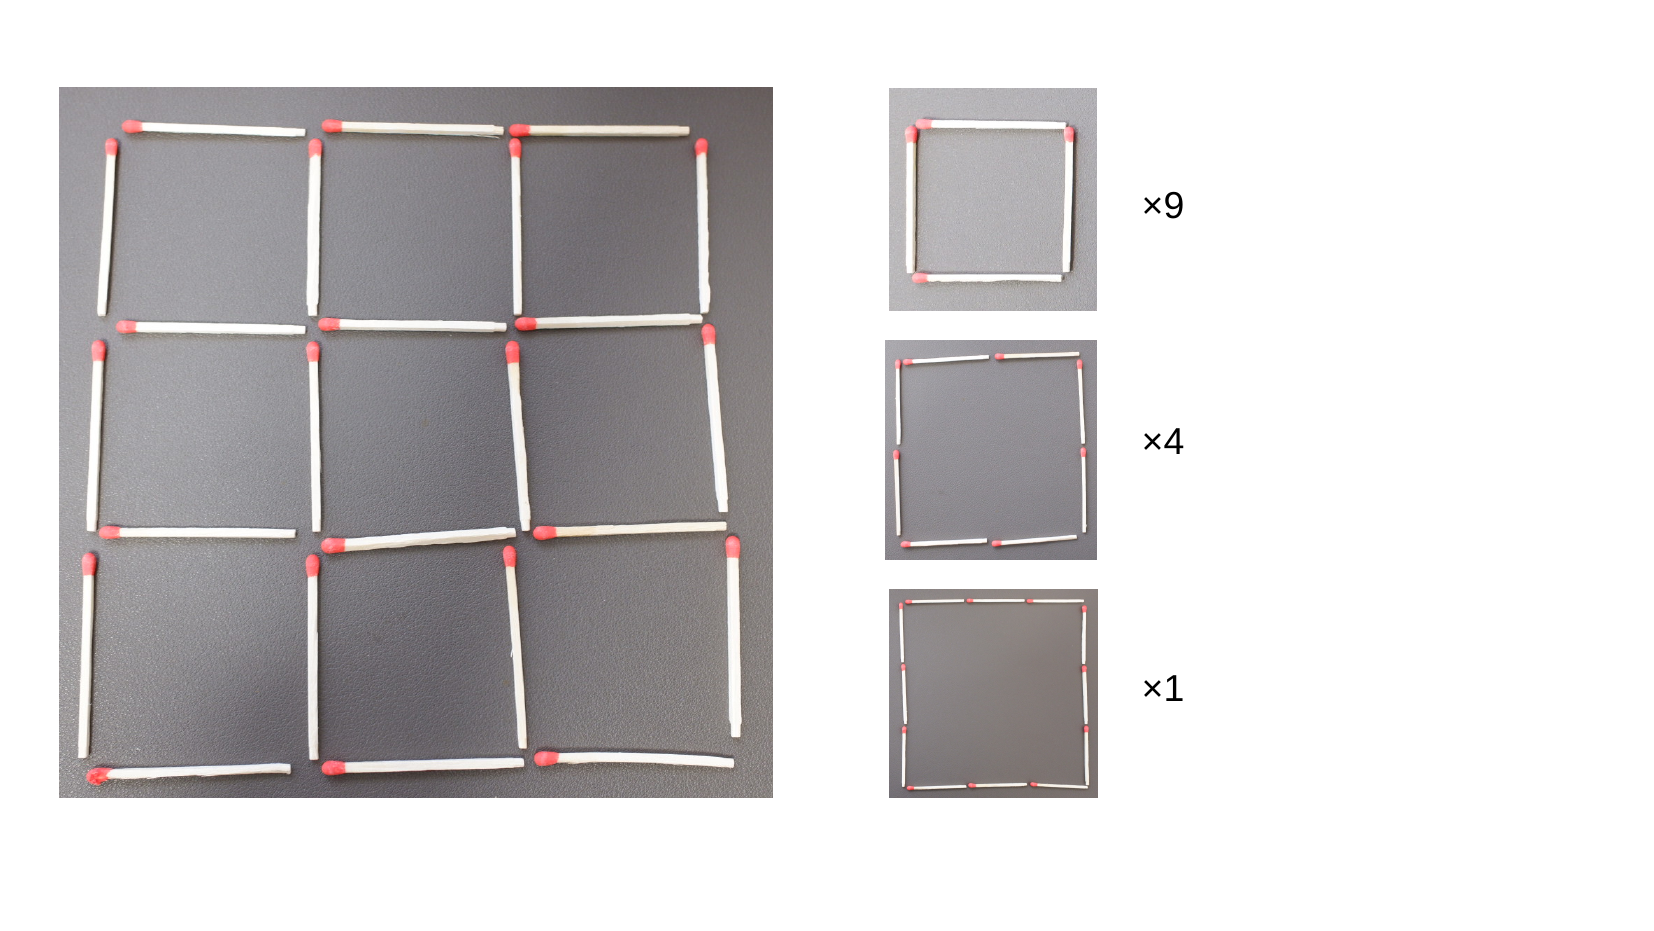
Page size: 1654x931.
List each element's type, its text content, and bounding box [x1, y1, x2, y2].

picture [885, 340, 1097, 560]
picture [889, 589, 1098, 798]
picture [889, 88, 1097, 311]
picture [59, 87, 773, 798]
text_box ×1 [1126, 660, 1216, 720]
text_box ×4 [1126, 413, 1216, 473]
text_box ×9 [1126, 177, 1216, 237]
